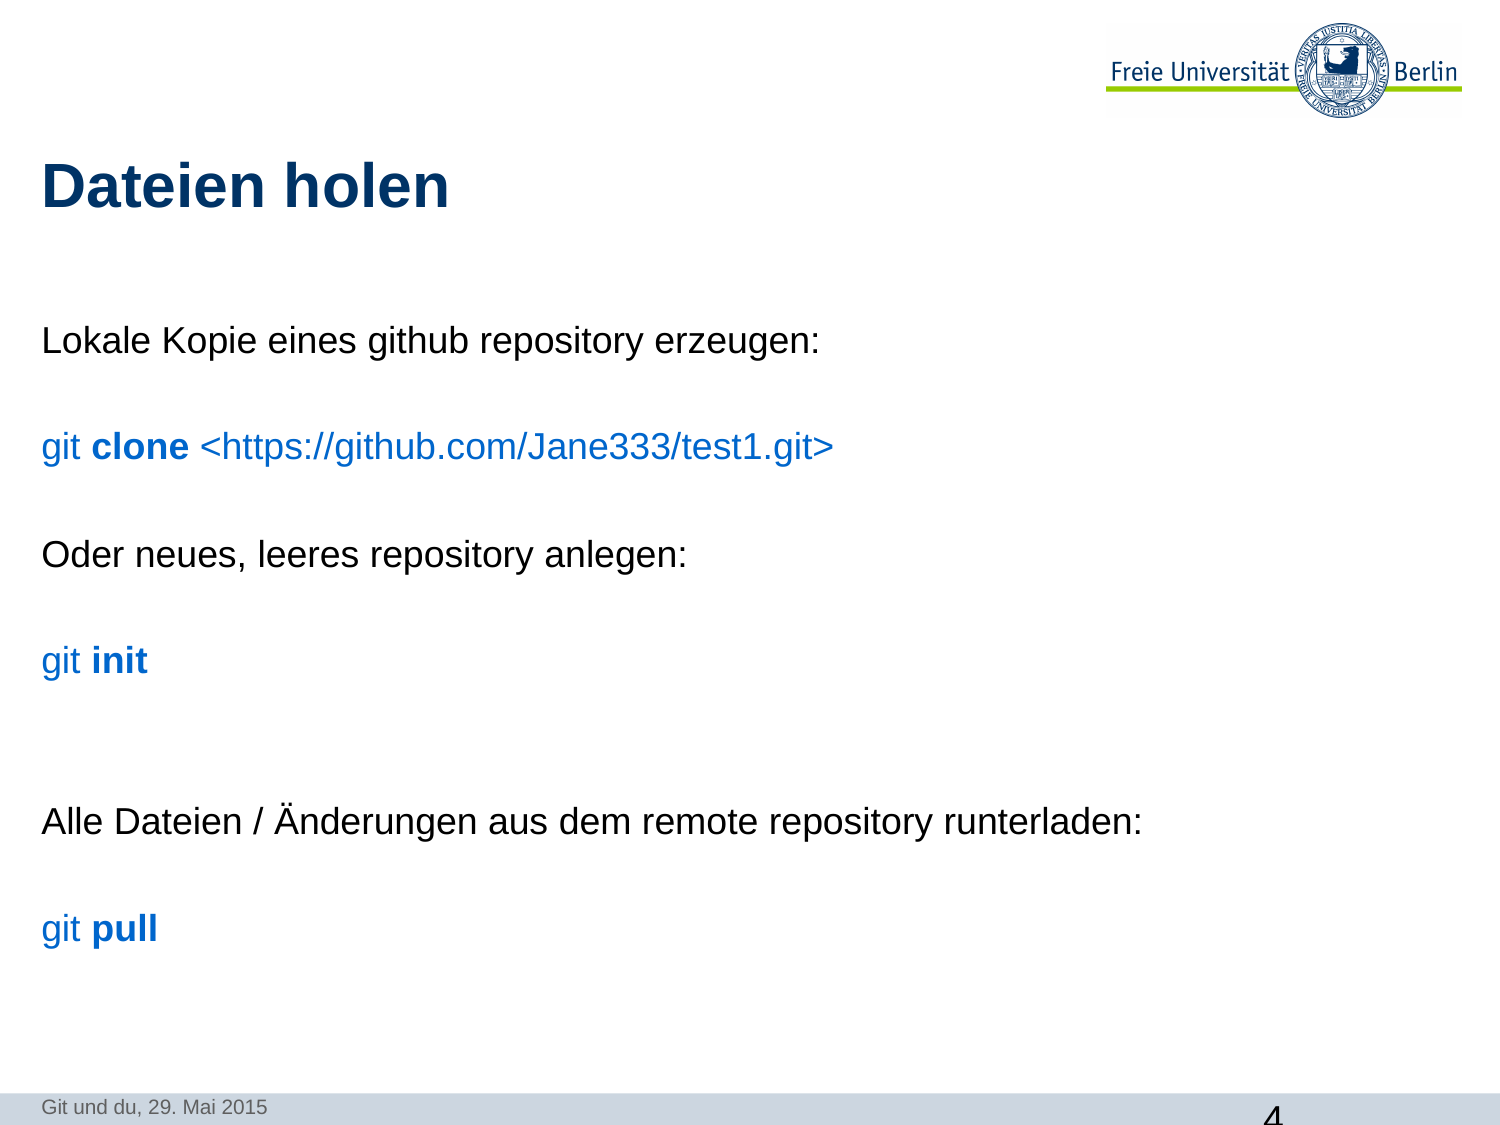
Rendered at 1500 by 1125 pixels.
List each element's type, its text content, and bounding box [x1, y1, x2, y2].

list Lokale Kopie eines github repository erzeugen: git clone <https://github.com/Jane333/test1.git> Oder neues, leeres repository anlegen: git init Alle Dateien / Änderungen aus dem remote repository runterladen: git pull [41, 265, 1460, 1064]
title Dateien holen [41, 150, 1460, 221]
picture [1106, 23, 1462, 118]
